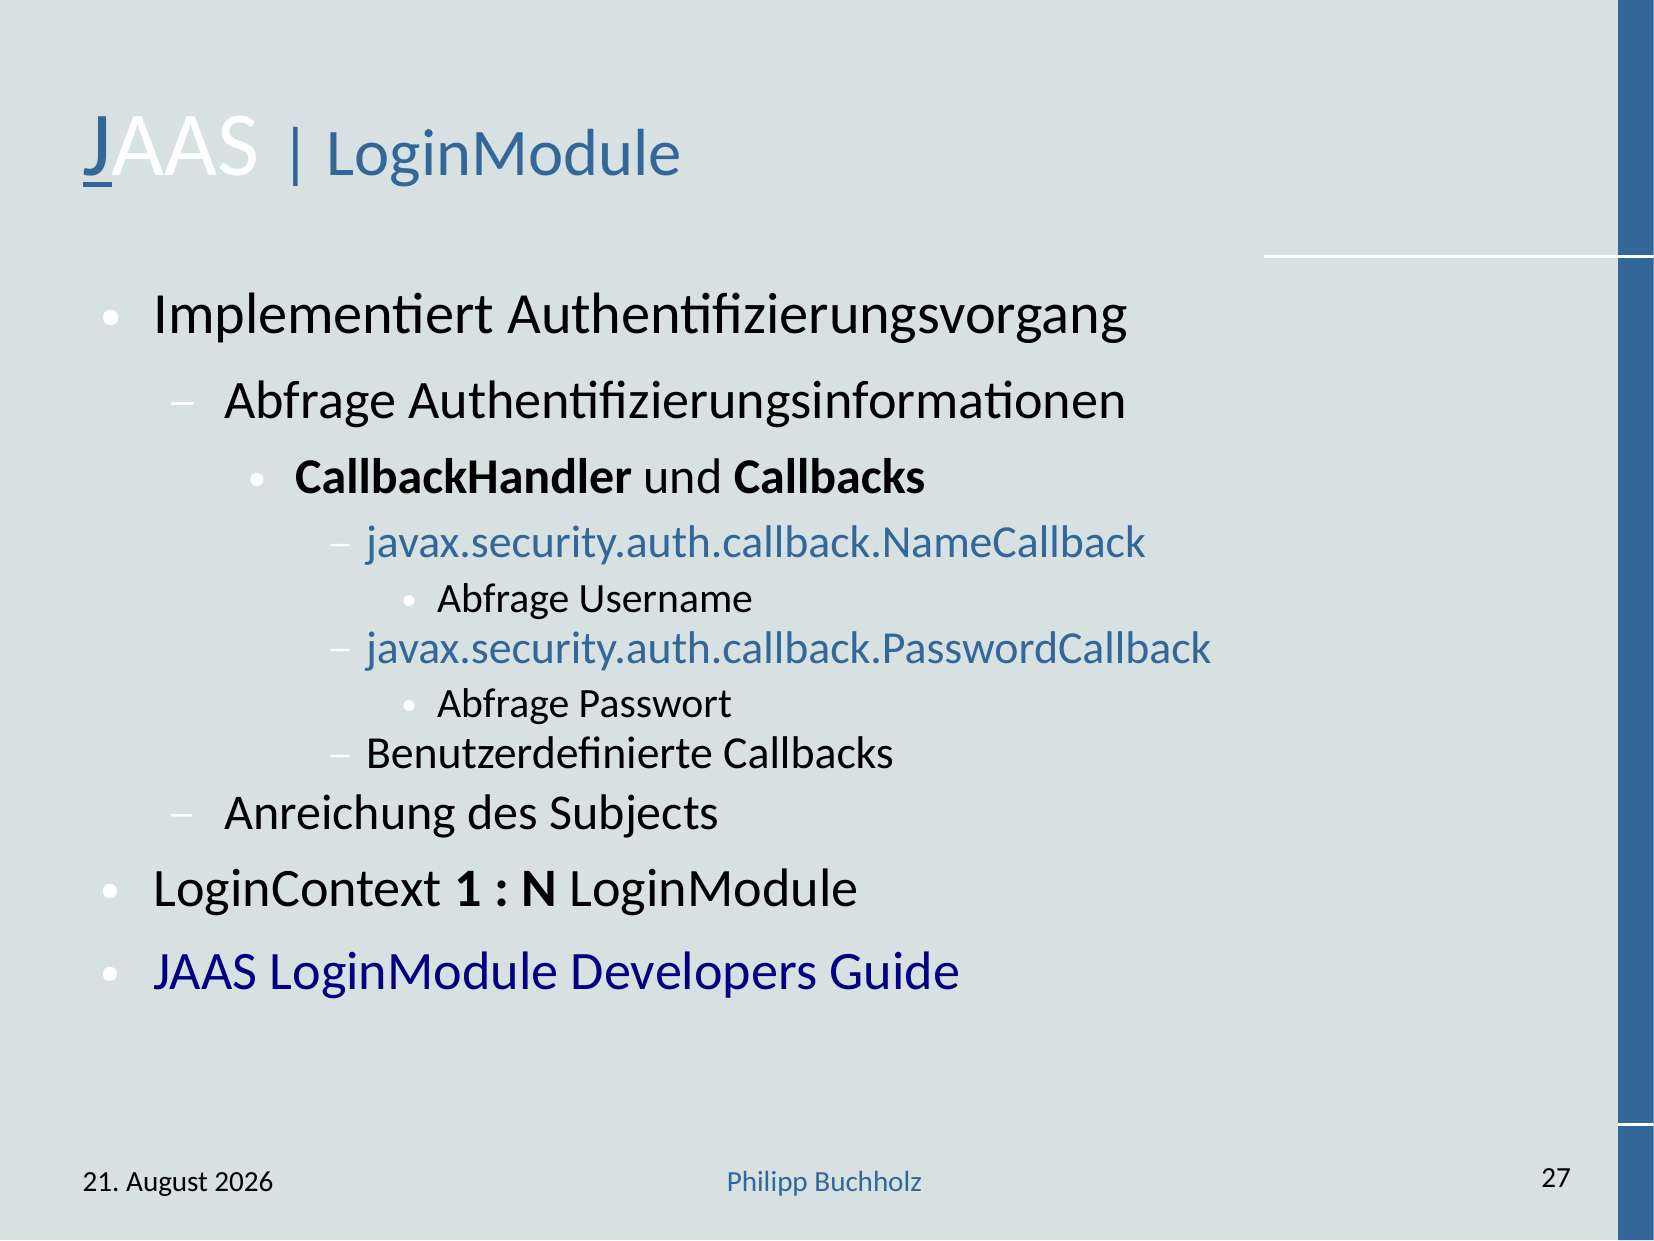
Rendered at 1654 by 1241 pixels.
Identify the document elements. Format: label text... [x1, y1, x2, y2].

list Implementiert Authentifizierungsvorgang Abfrage Authentifizierungsinformationen CallbackHandler und Callbacks javax.security.auth.callback.NameCallback Abfrage Username javax.security.auth.callback.PasswordCallback Abfrage Passwort Benutzerdefinierte Callbacks Anreichung des Subjects LoginContext 1 : N LoginModule JAAS LoginModule Developers Guide [82, 290, 1571, 1123]
title JAAS | LoginModule [82, 40, 1571, 266]
